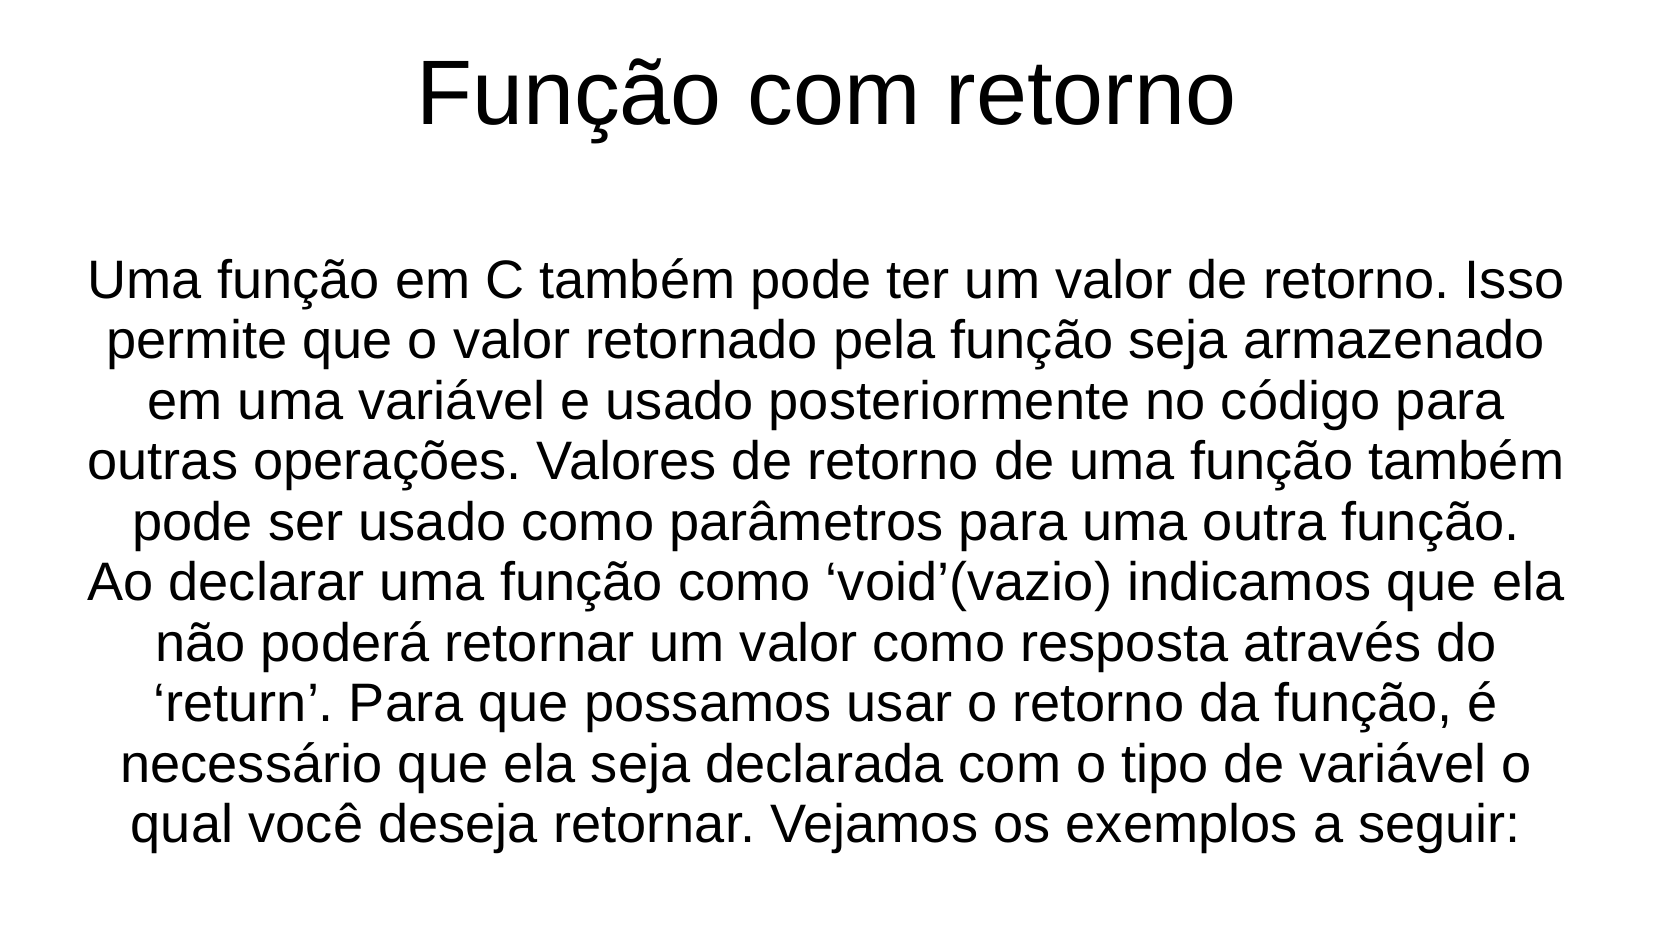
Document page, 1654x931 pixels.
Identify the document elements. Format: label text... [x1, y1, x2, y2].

title Função com retorno [82, 37, 1571, 148]
subtitle Uma função em C também pode ter um valor de retorno. Isso permite que o valor retornado pela função seja armazenado em uma variável e usado posteriormente no código para outras operações. Valores de retorno de uma função também pode ser usado como parâmetros para uma outra função. Ao declarar uma função como ‘void’(vazio) indicamos que ela não poderá retornar um valor como resposta através do ‘return’. Para que possamos usar o retorno da função, é necessário que ela seja declarada com o tipo de variável o qual você deseja retornar. Vejamos os exemplos a seguir: [82, 217, 1571, 886]
